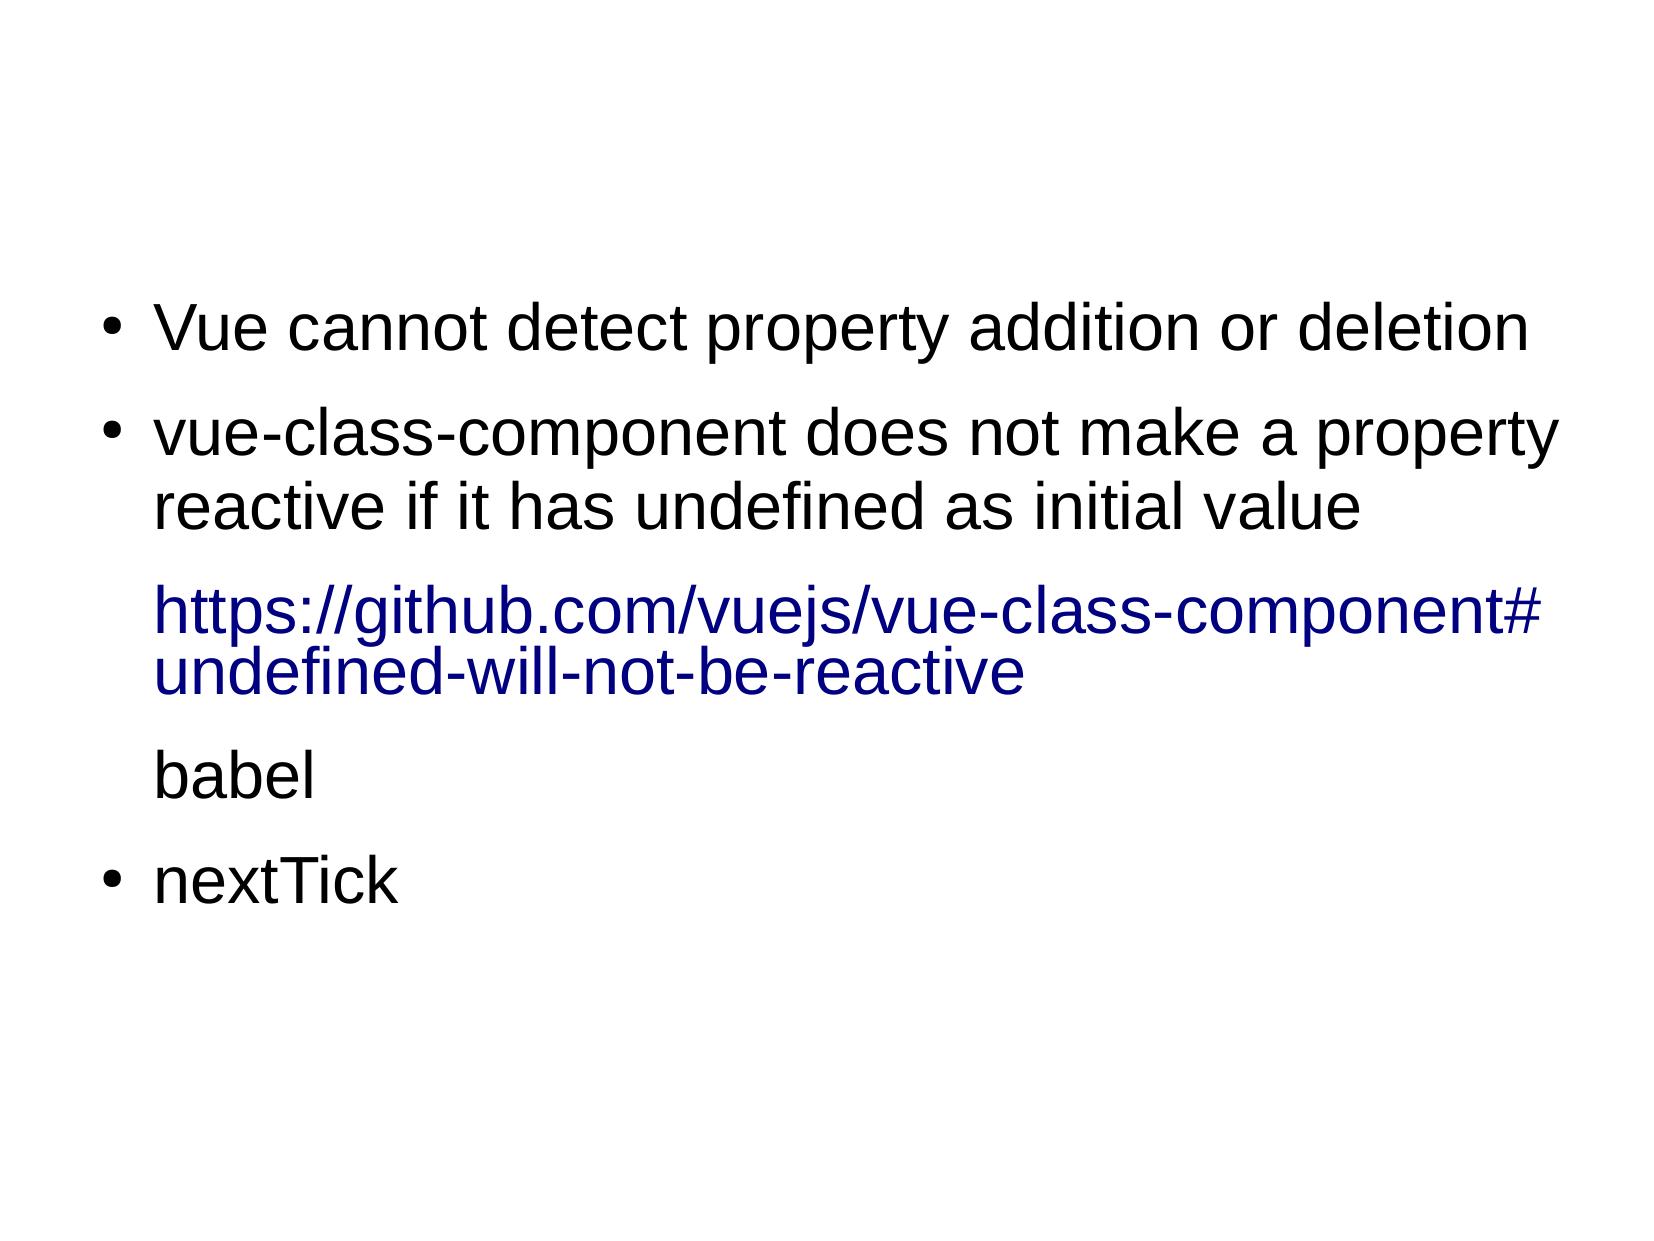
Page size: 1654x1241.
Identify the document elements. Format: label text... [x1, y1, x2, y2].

list Vue cannot detect property addition or deletion vue-class-component does not make a property reactive if it has undefined as initial value https://github.com/vuejs/vue-class-component#undefined-will-not-be-reactive babel nextTick [82, 290, 1571, 1010]
